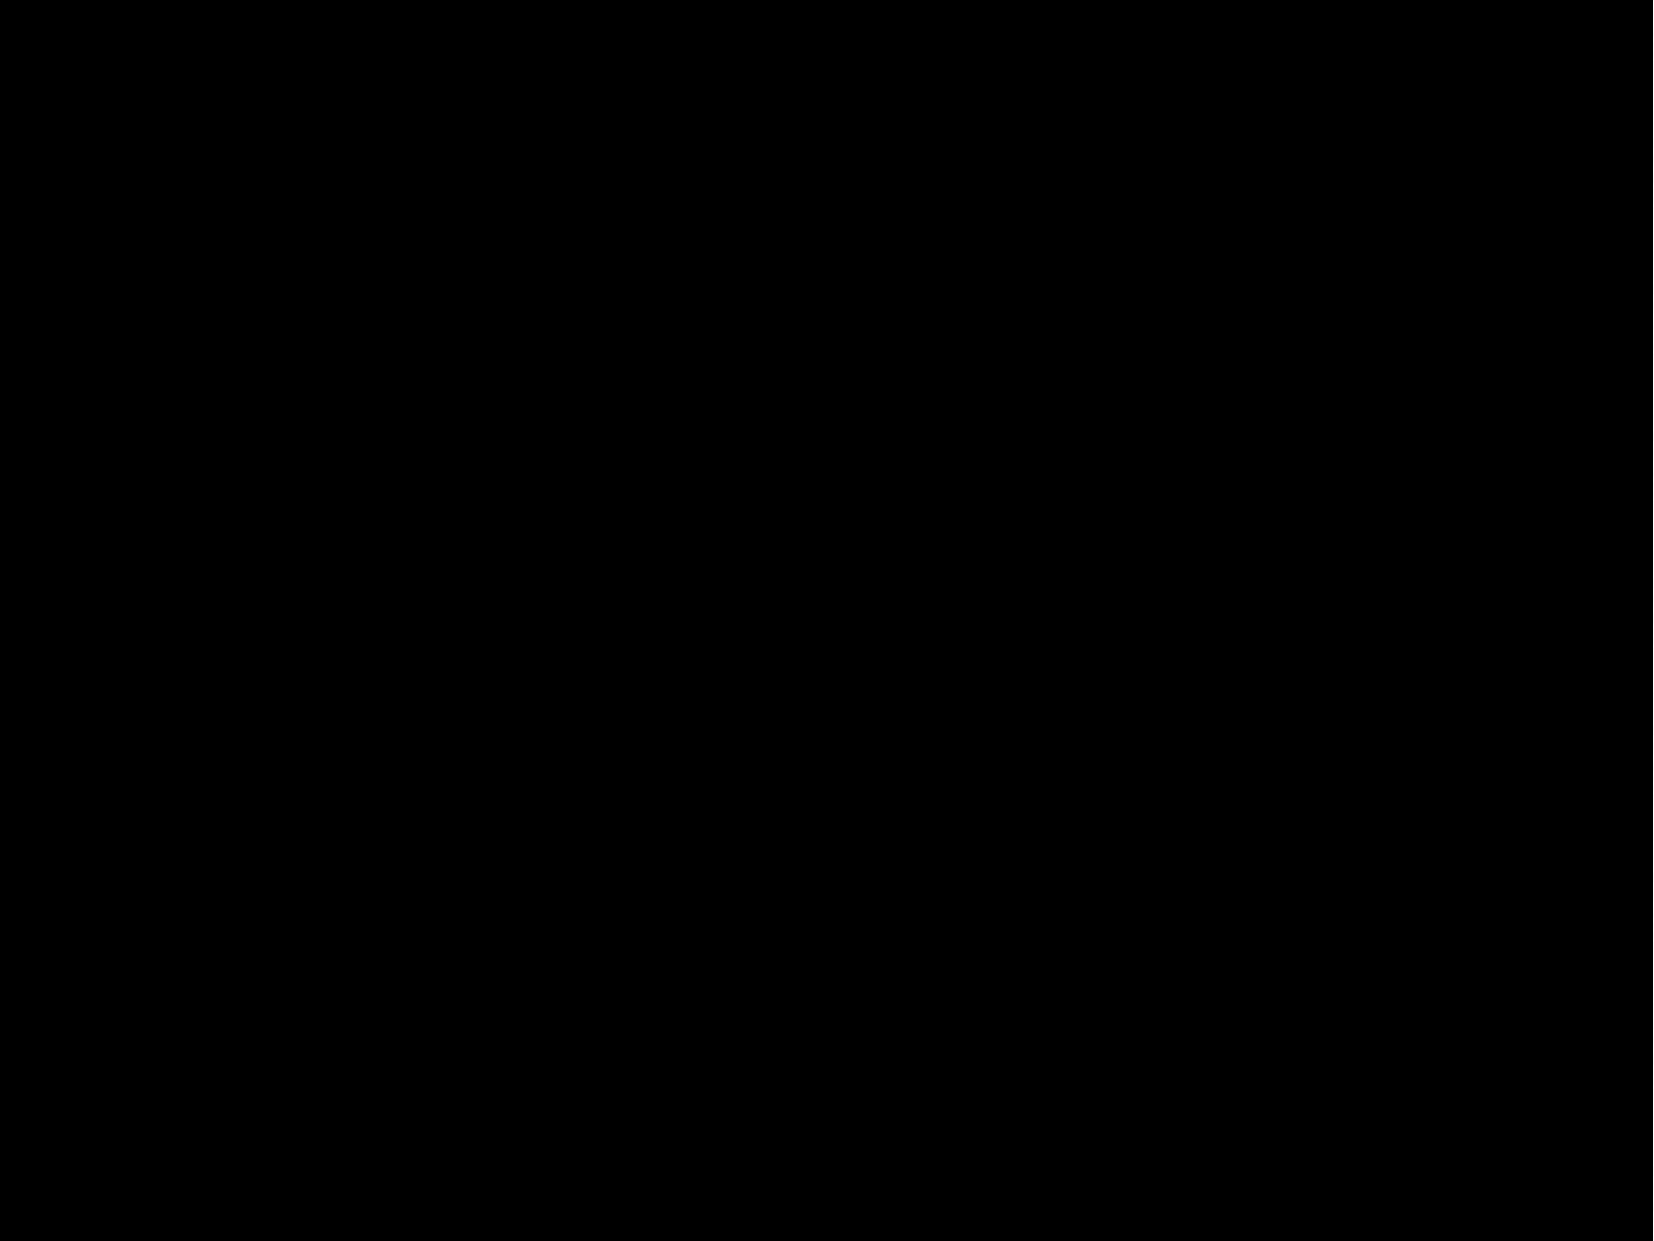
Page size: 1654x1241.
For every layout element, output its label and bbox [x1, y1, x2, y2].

text_box [0, 0, 1653, 1241]
